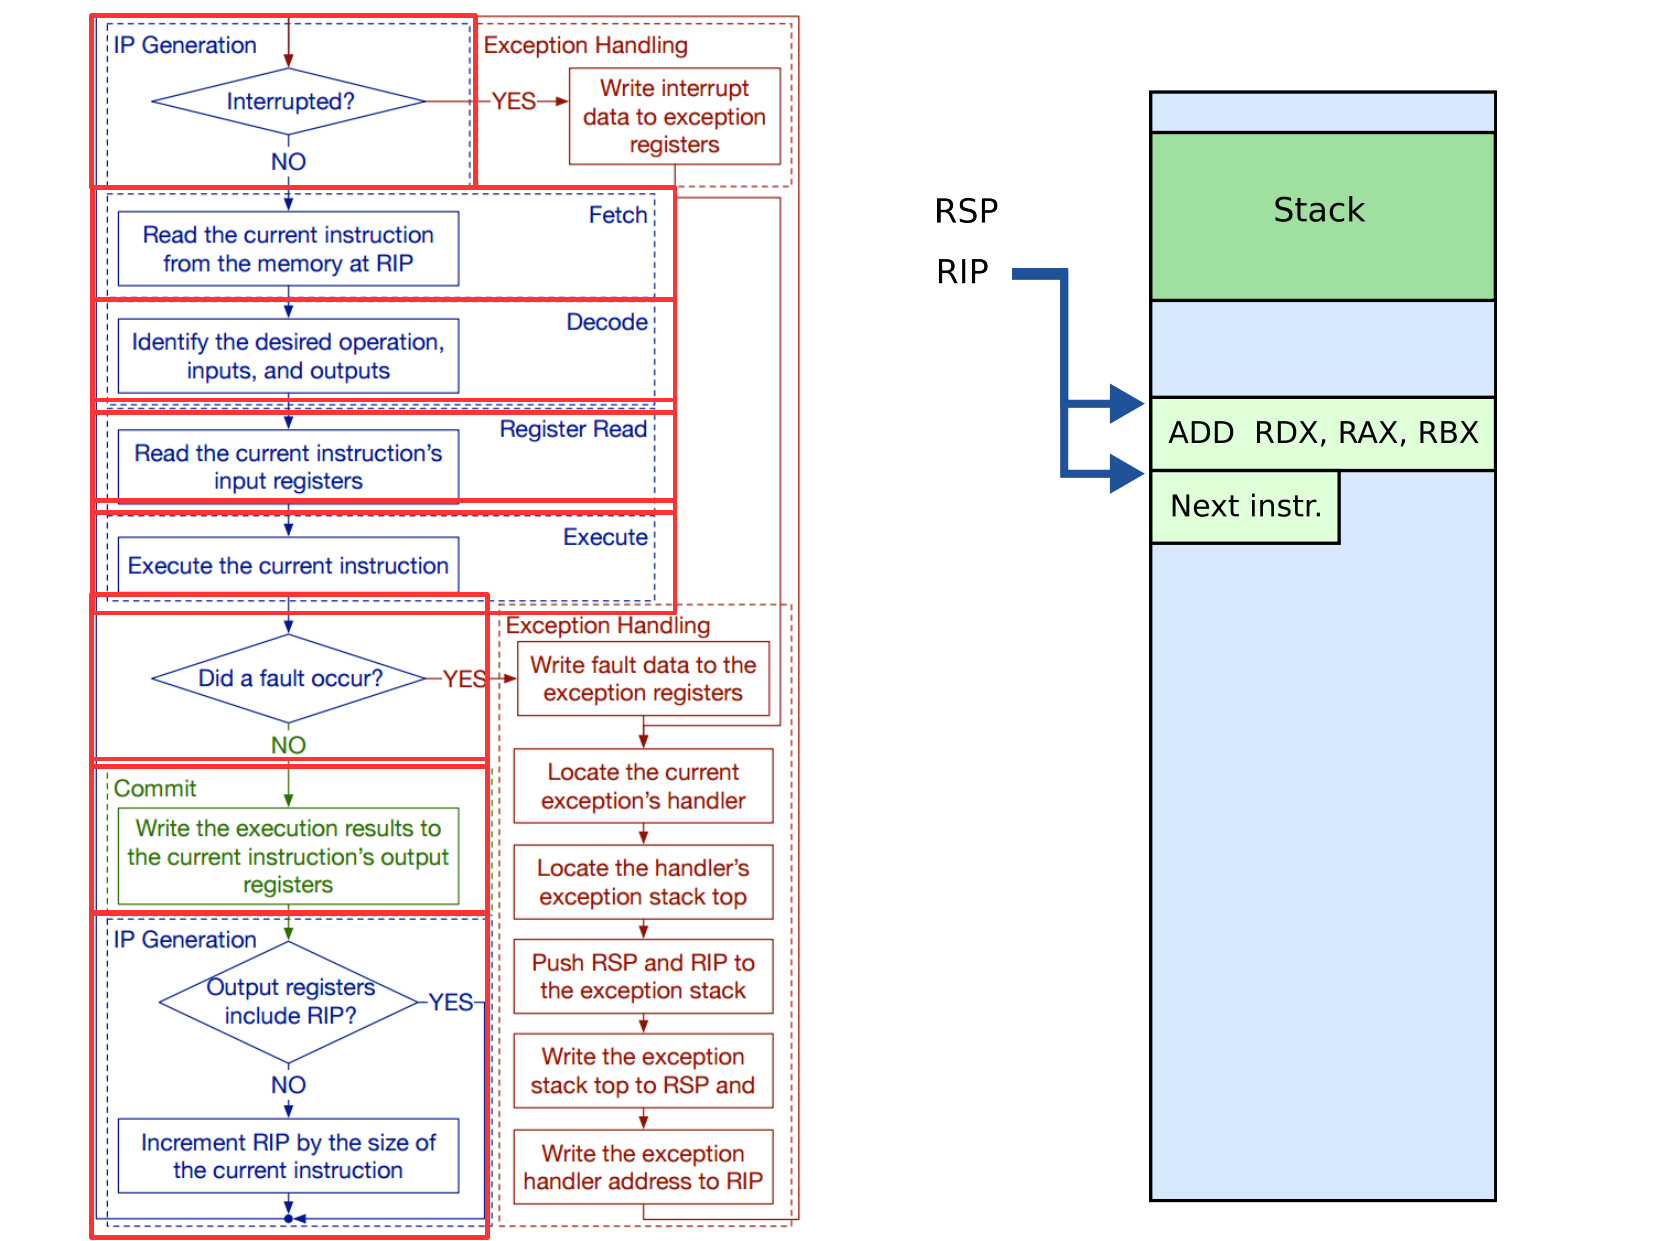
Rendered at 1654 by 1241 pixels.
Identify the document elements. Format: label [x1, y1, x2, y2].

picture [937, 80, 1497, 1212]
picture [75, 0, 817, 1241]
